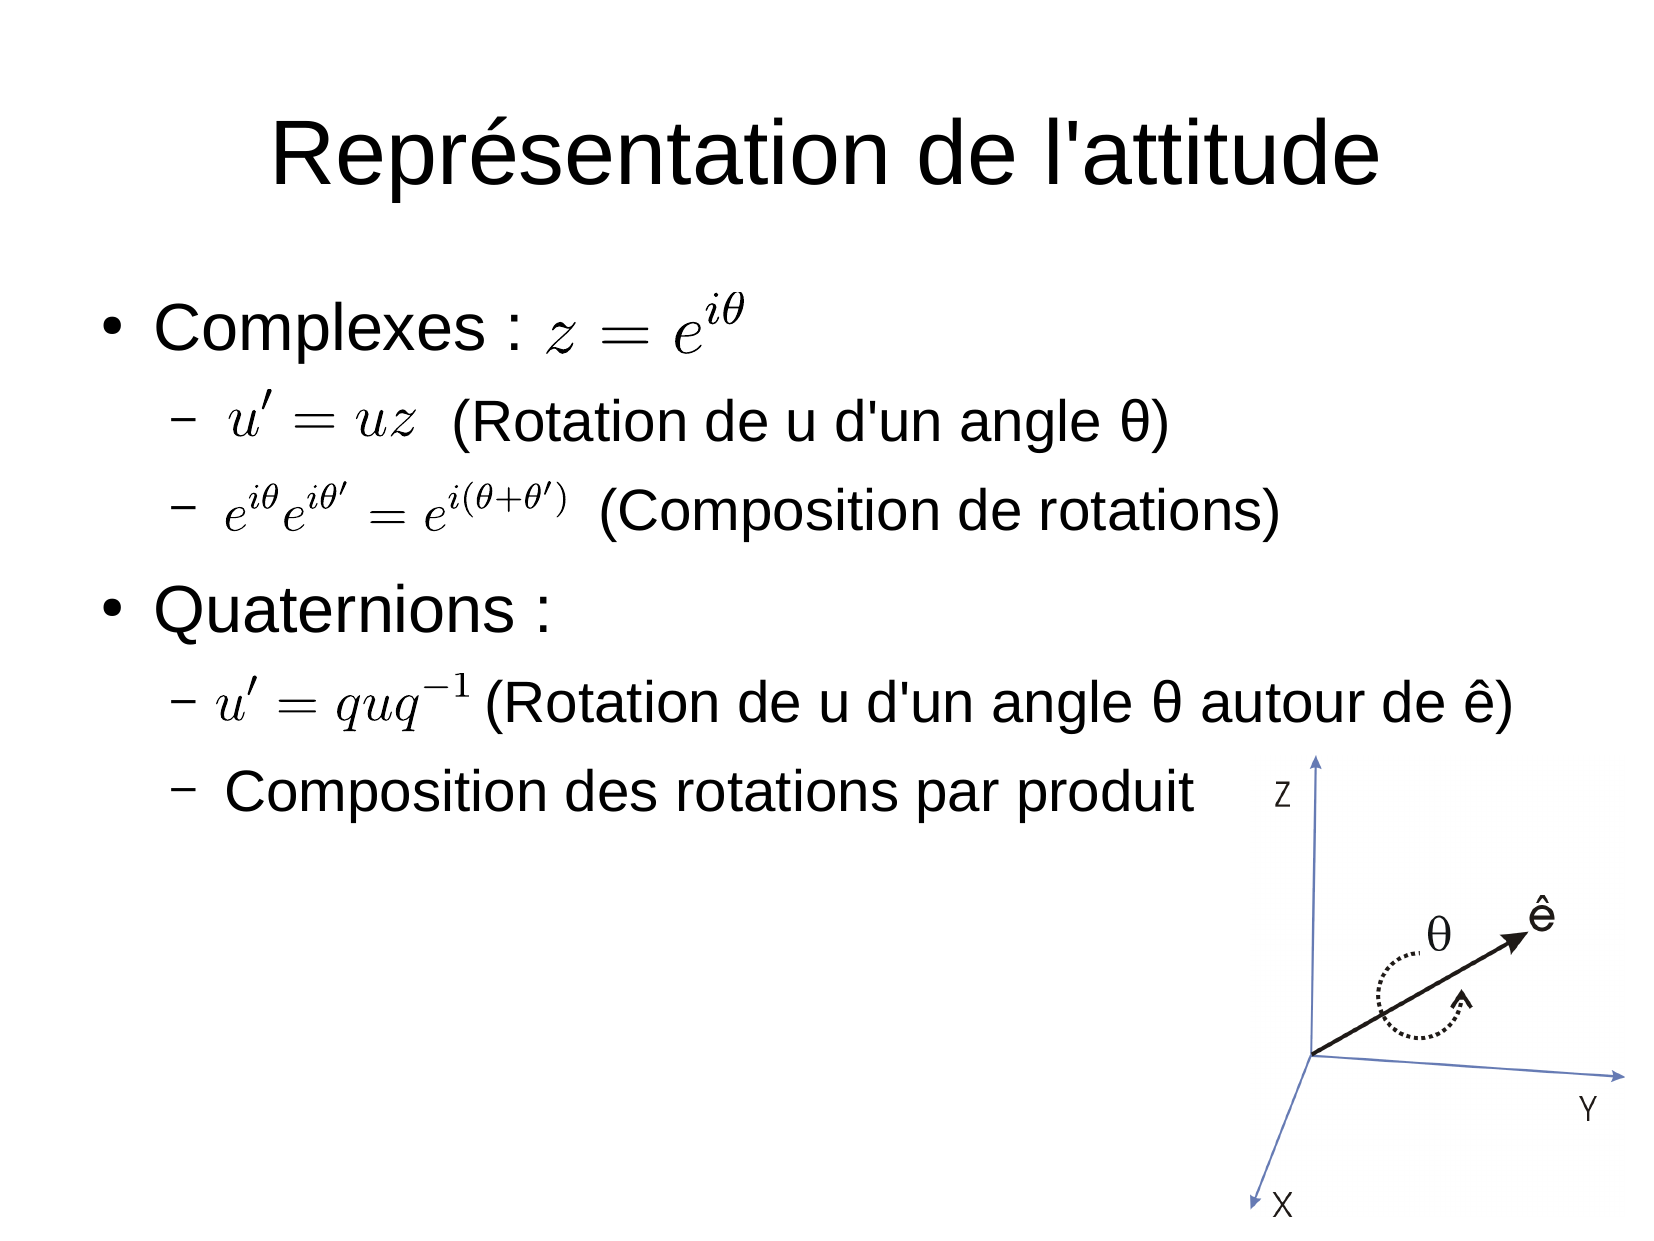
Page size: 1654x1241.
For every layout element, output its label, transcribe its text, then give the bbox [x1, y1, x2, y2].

picture [215, 673, 474, 733]
picture [224, 481, 571, 532]
picture [1250, 755, 1625, 1217]
picture [227, 389, 420, 438]
list Complexes : (Rotation de u d'un angle θ) (Composition de rotations) Quaternions : (Rotation de u d'un angle θ autour de ê) Composition des rotations par produit [82, 290, 1571, 1010]
picture [544, 292, 748, 355]
title Représentation de l'attitude [82, 49, 1571, 257]
